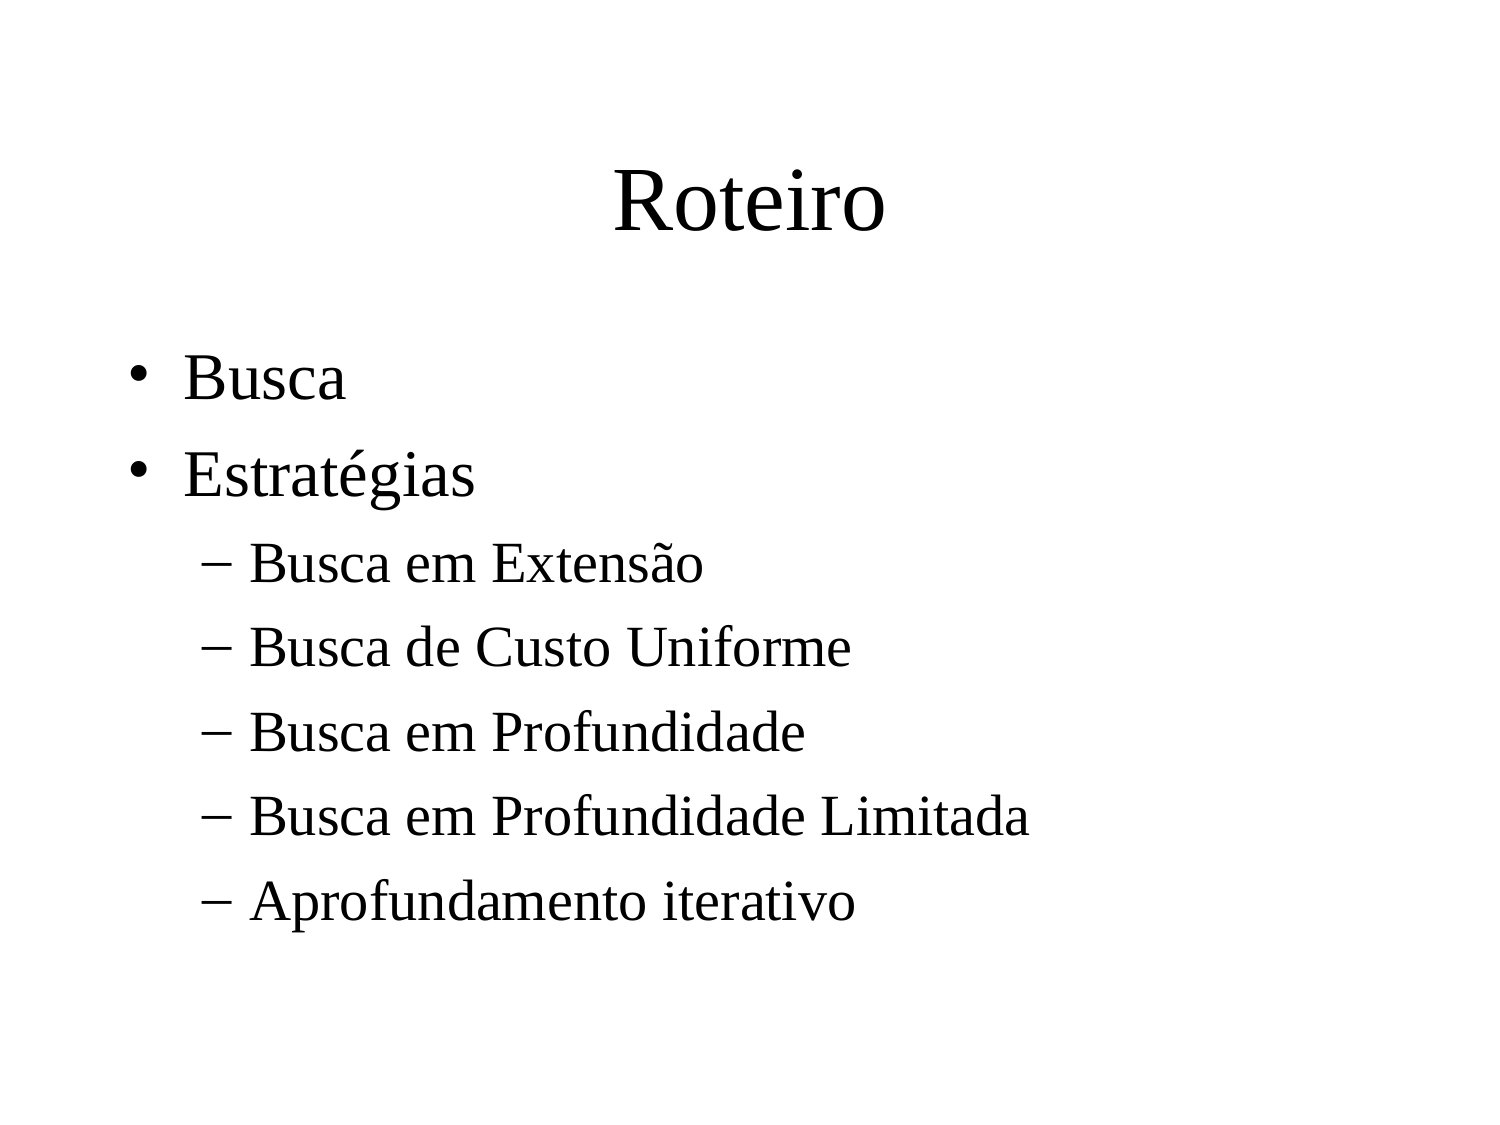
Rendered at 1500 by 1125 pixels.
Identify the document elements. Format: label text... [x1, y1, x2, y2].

title Roteiro [112, 99, 1388, 288]
list Busca Estratégias Busca em Extensão Busca de Custo Uniforme Busca em Profundidade Busca em Profundidade Limitada Aprofundamento iterativo [112, 324, 1388, 1001]
